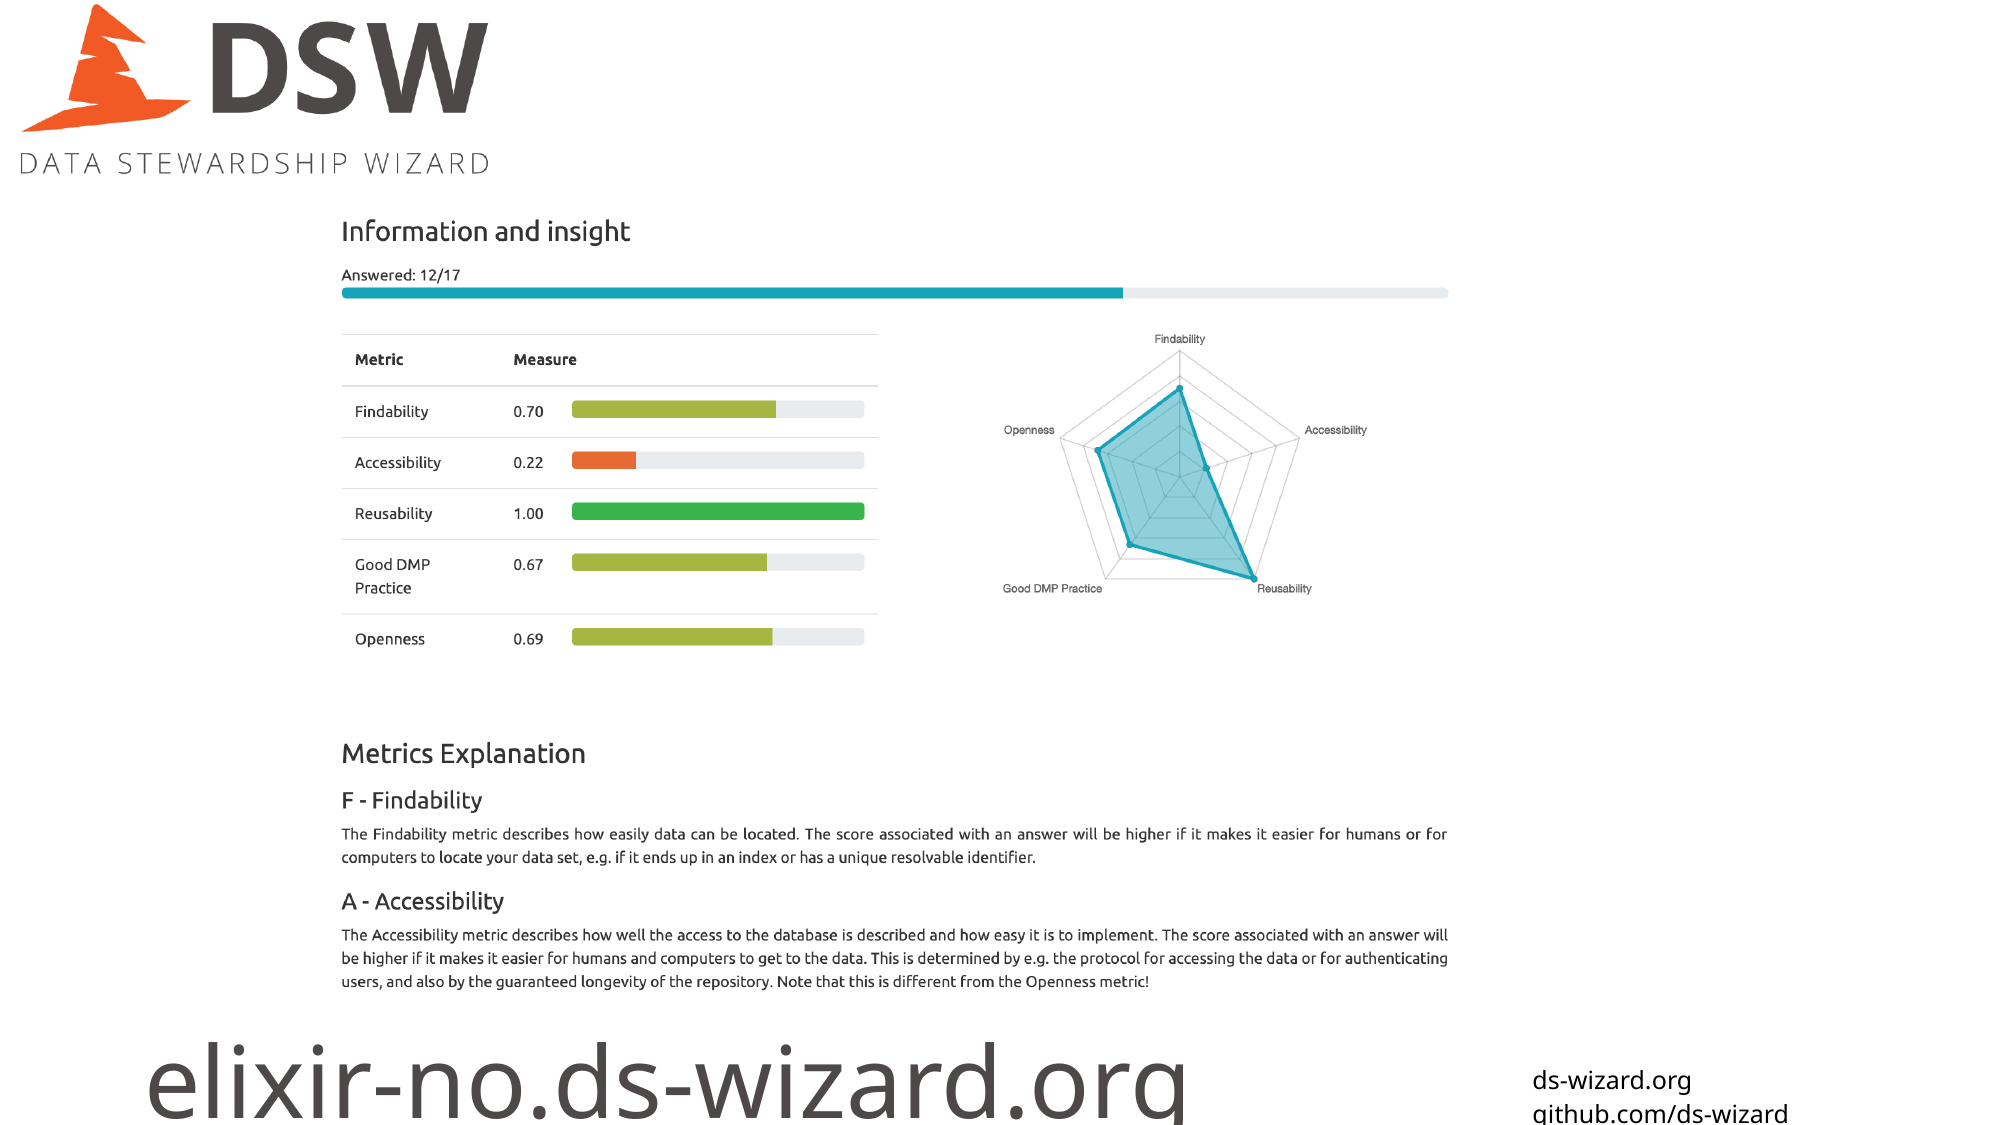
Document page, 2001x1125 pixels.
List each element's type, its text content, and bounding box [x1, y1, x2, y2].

text_box elixir-no.ds-wizard.org [129, 1003, 1382, 1119]
picture [0, 0, 1458, 1004]
text_box ds-wizard.org github.com/ds-wizard [1517, 1021, 1784, 1125]
